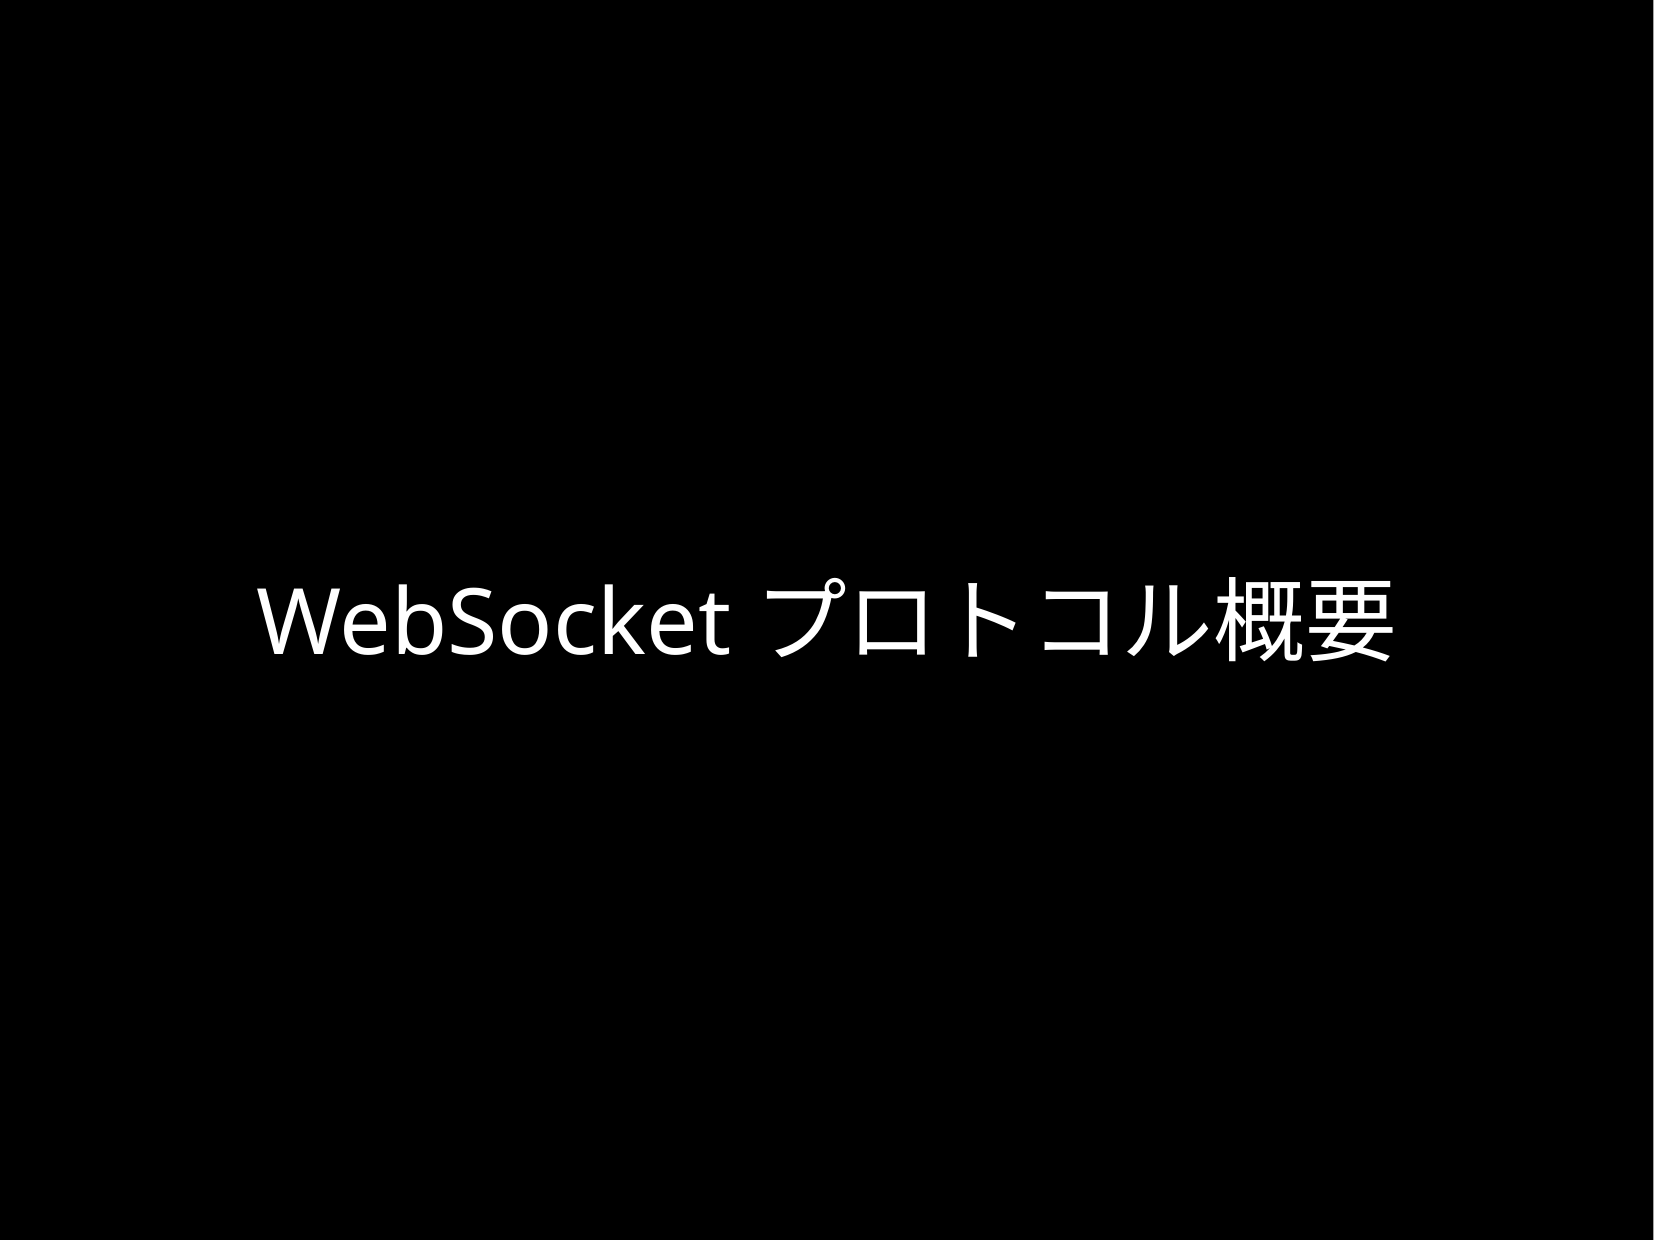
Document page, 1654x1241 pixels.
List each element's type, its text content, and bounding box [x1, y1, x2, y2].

subtitle WebSocket プロトコル概要 [82, 49, 1571, 1182]
